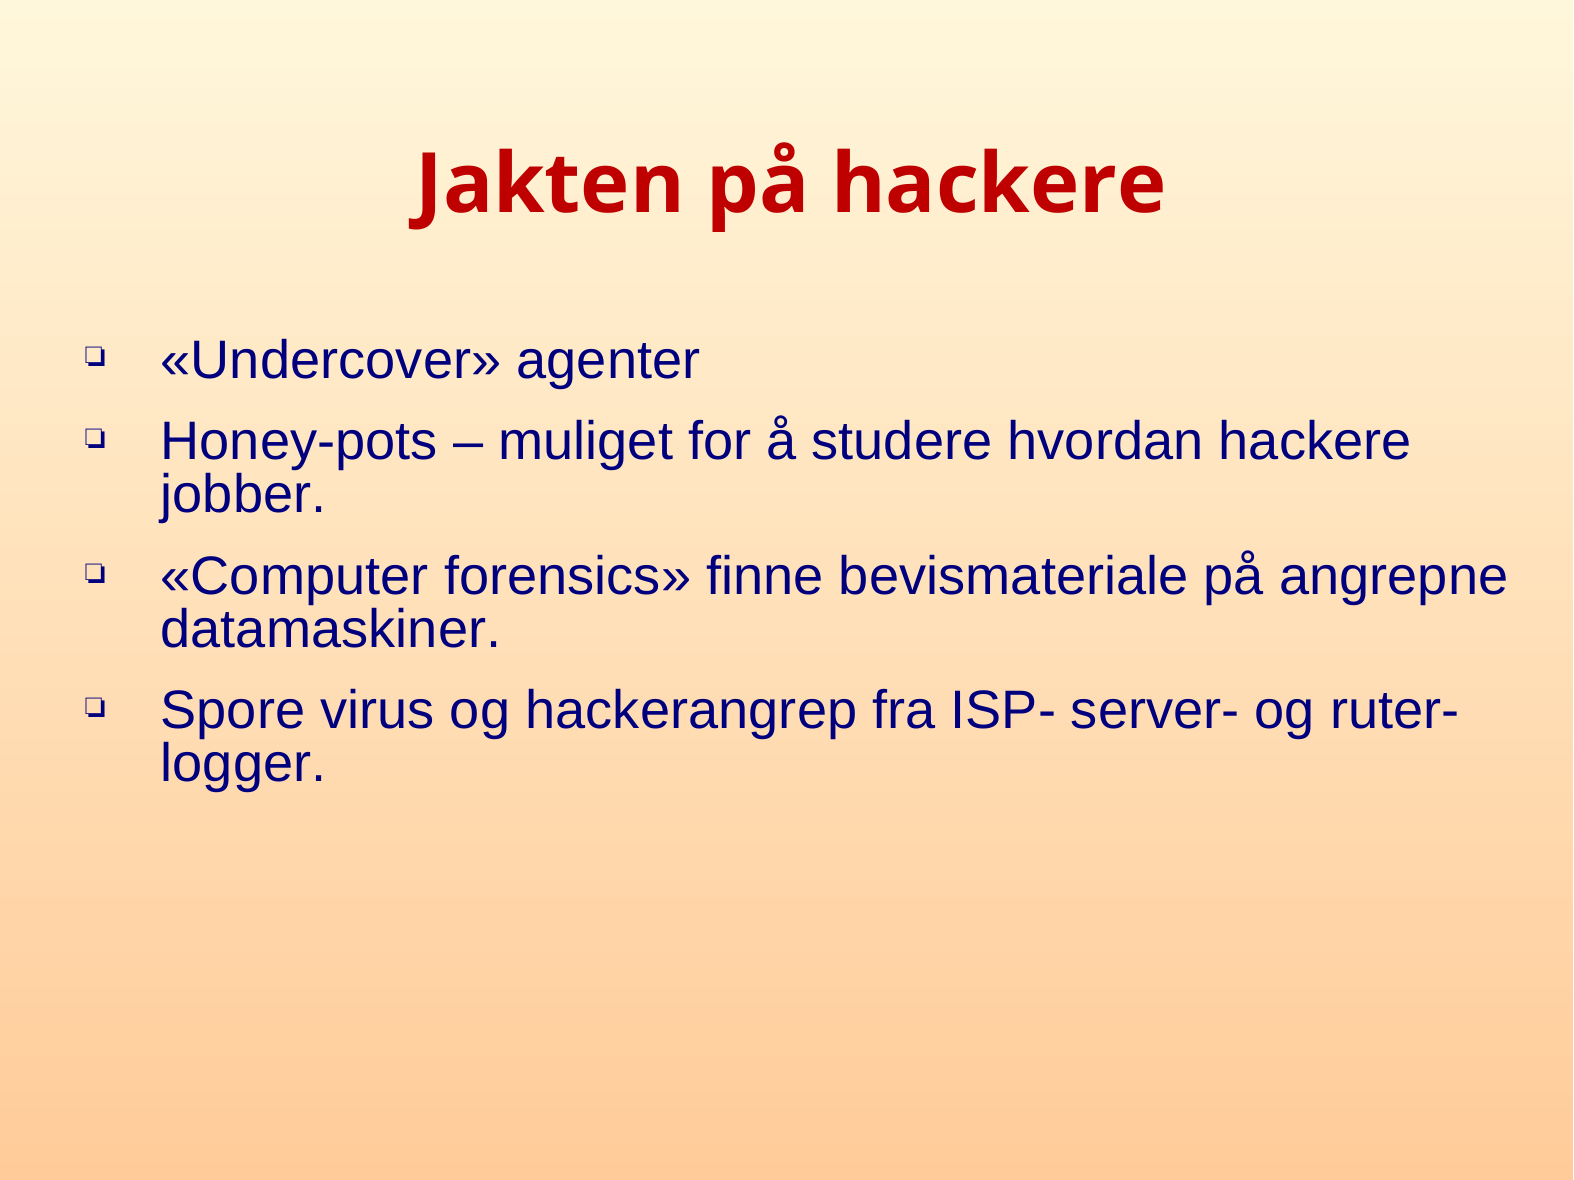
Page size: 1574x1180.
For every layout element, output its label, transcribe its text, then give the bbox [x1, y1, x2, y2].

title Jakten på hackere [39, 54, 1543, 309]
list «Undercover» agenter Honey-pots – muliget for å studere hvordan hackere jobber. «Computer forensics» finne bevismateriale på angrepne datamaskiner. Spore virus og hackerangrep fra ISP- server- og ruter-logger. [85, 336, 1539, 1170]
